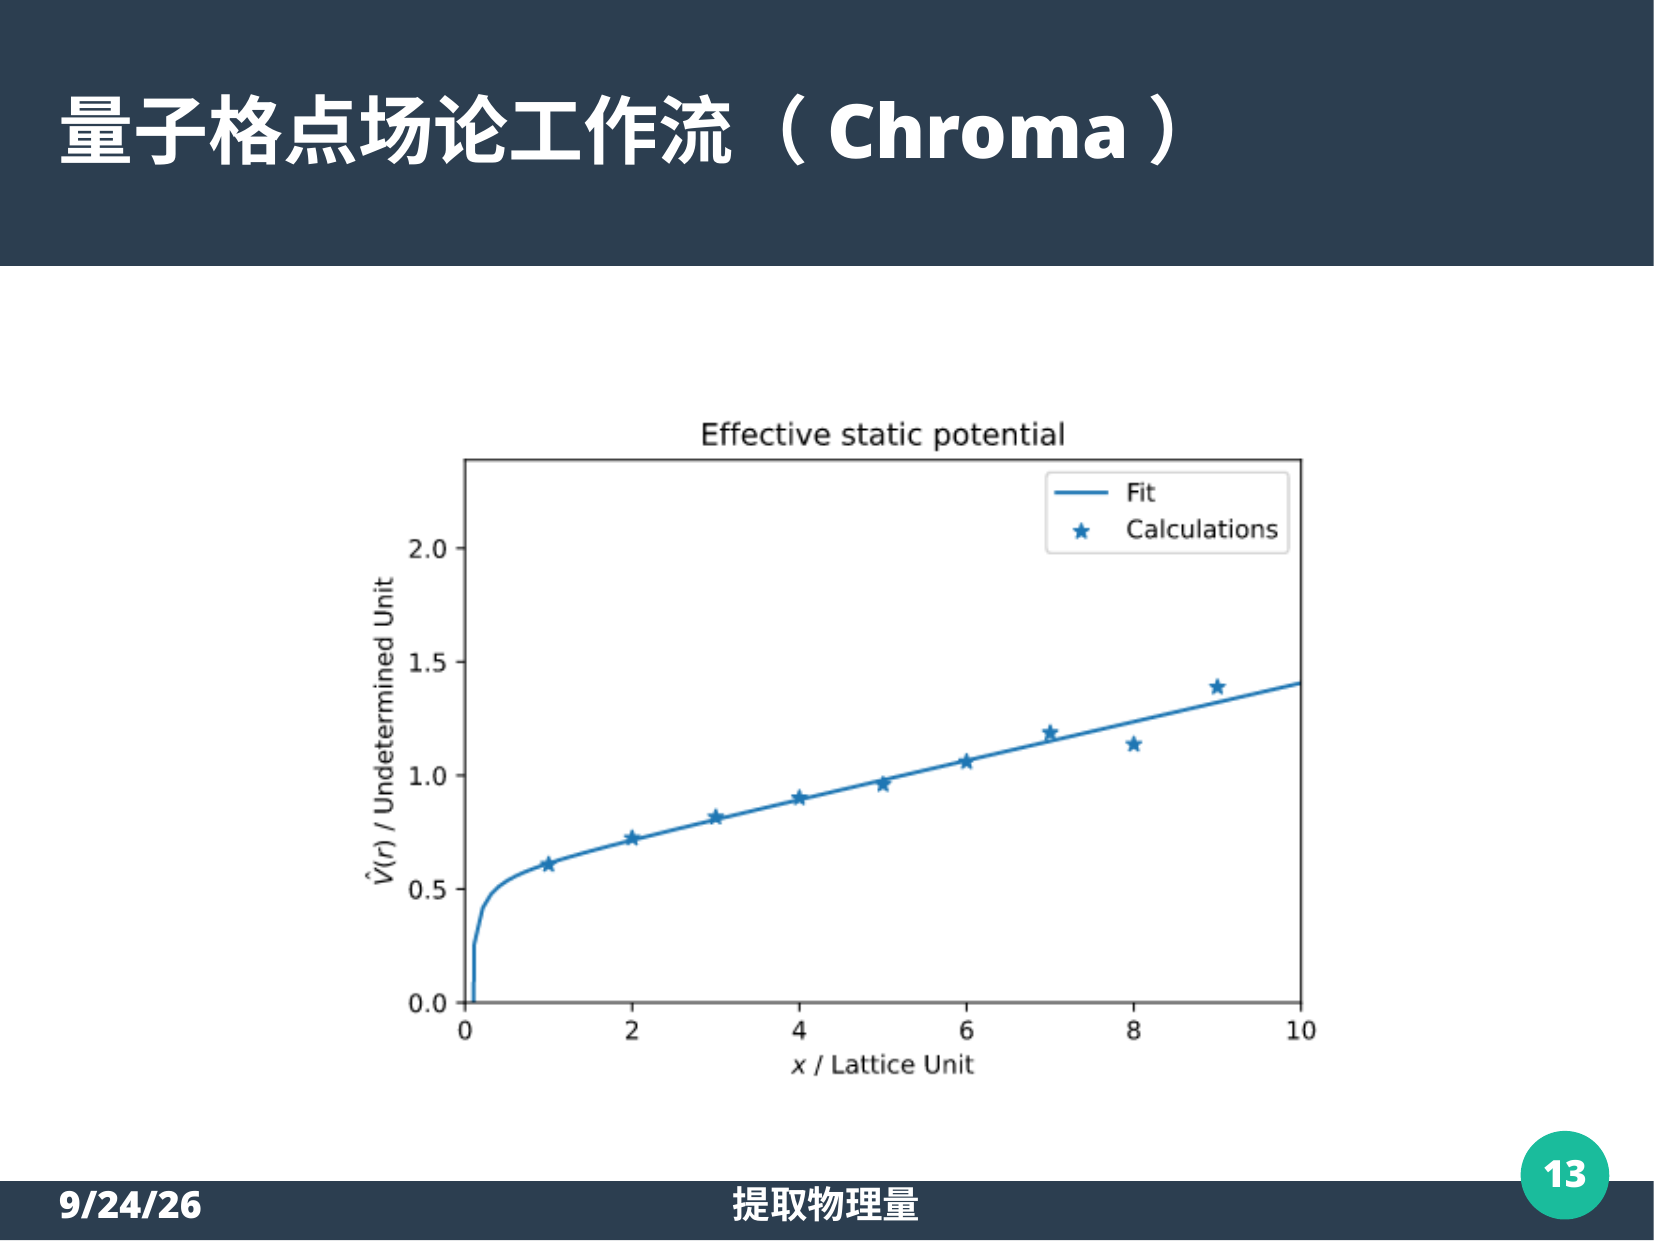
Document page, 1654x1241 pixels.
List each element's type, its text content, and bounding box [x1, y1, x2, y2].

text_box [59, 1181, 532, 1241]
text_box 提取物理量 [561, 1181, 1093, 1241]
picture [315, 399, 1396, 1111]
title 量子格点场论工作流（Chroma） [59, 49, 1595, 207]
text_box [1505, 1116, 1625, 1235]
